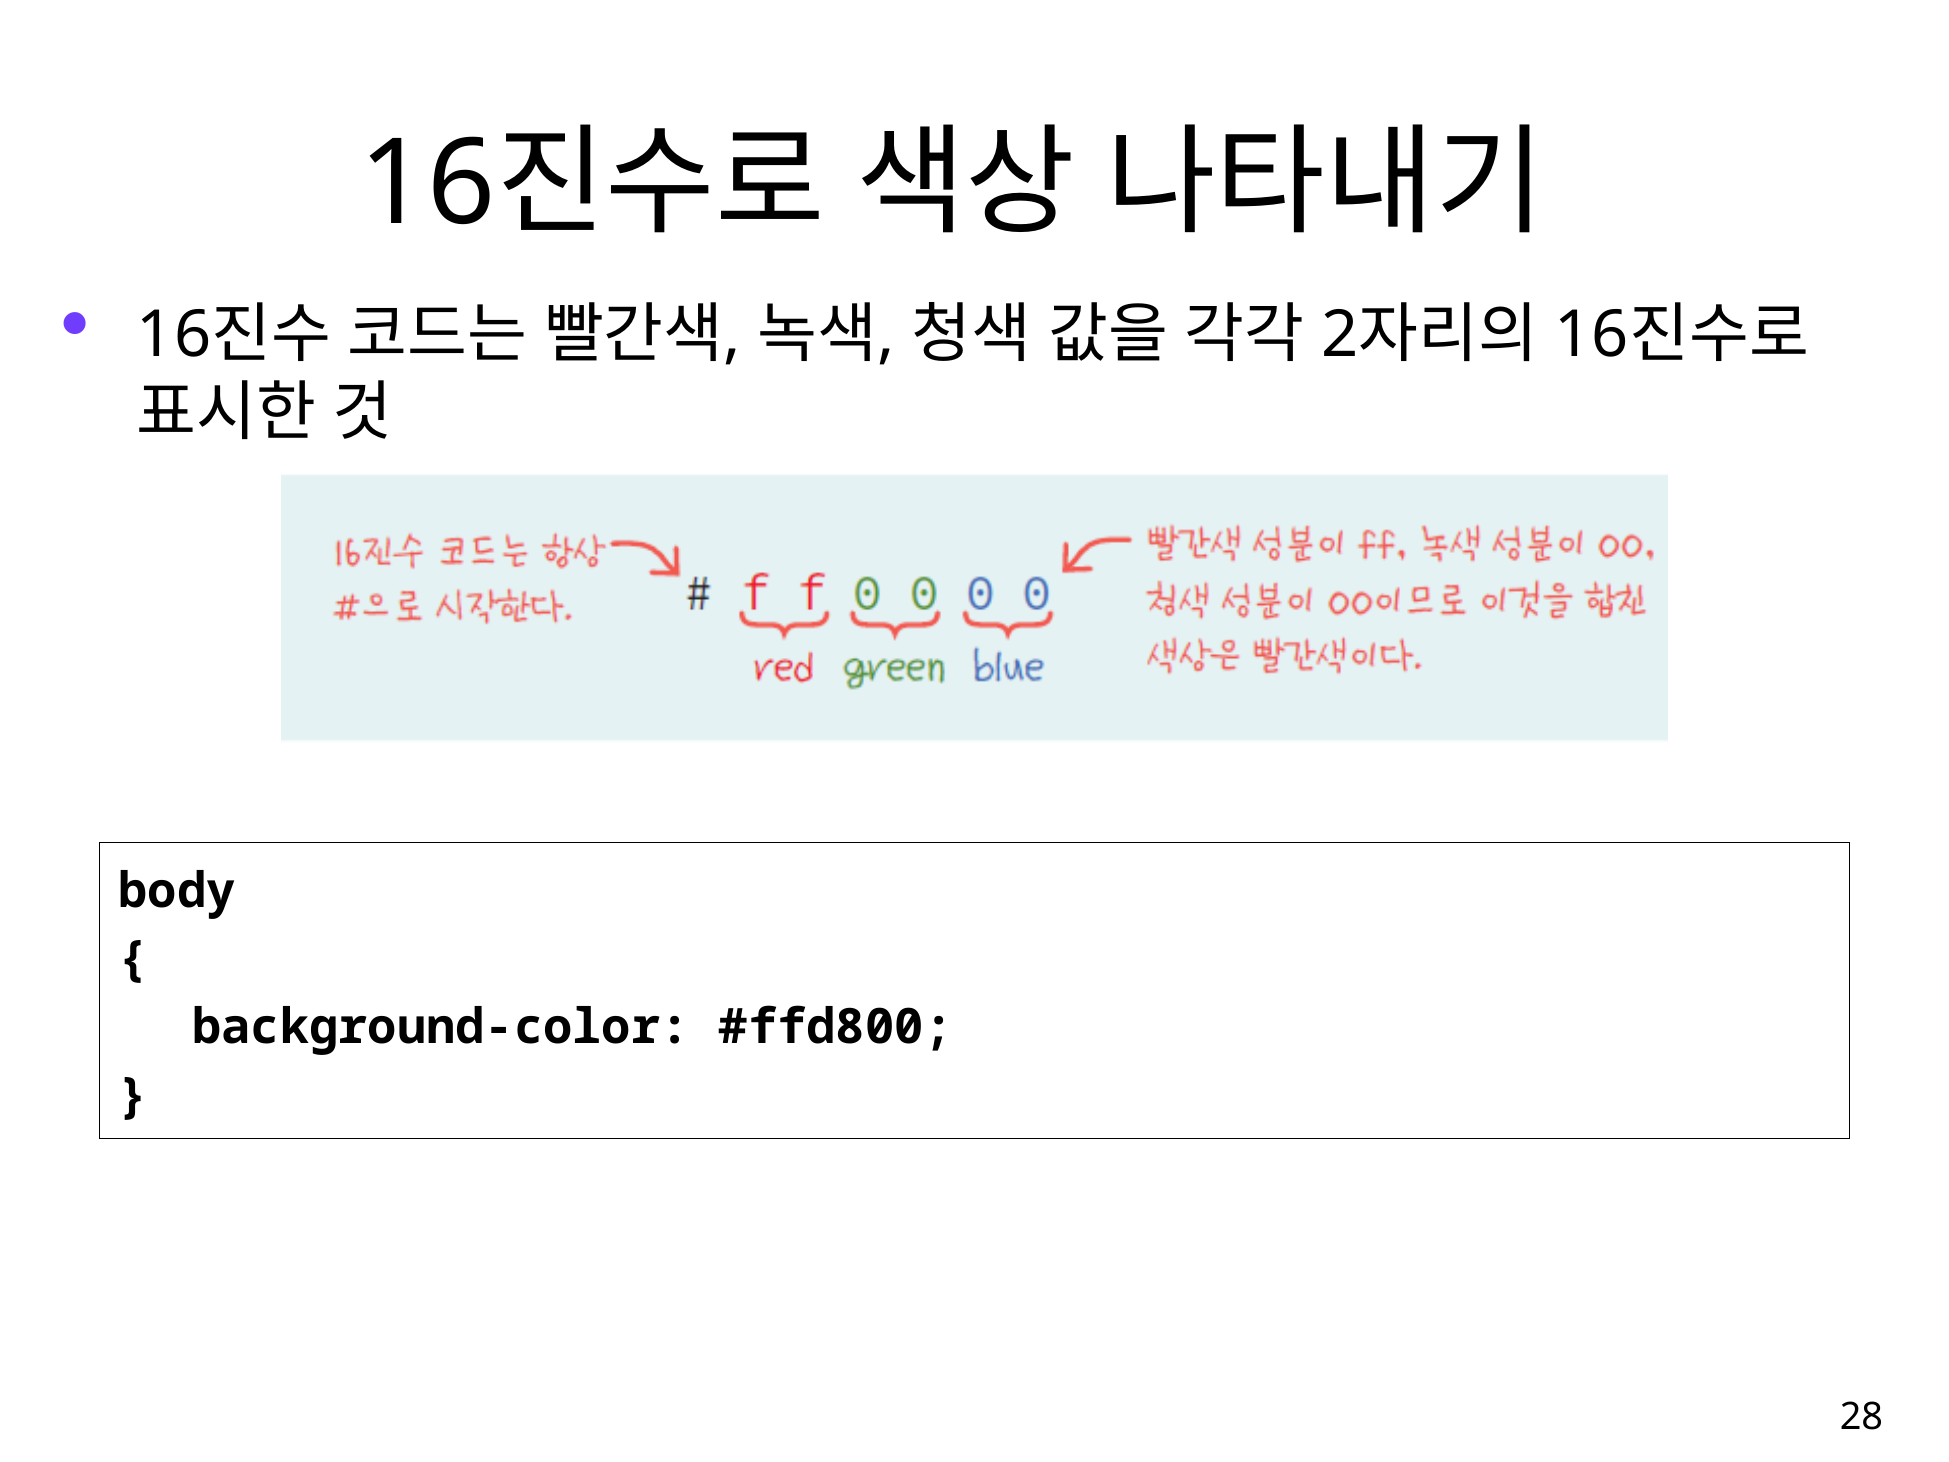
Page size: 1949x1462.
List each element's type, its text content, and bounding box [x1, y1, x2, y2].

slide_number <숫자> [1496, 1372, 1899, 1462]
title 16진수로 색상 나타내기 [156, 92, 1749, 255]
list 16진수 코드는 빨간색, 녹색, 청색 값을 각각 2자리의 16진수로 표시한 것 [48, 284, 1897, 1343]
text_box body { background-color: #ffd800; } [99, 842, 1850, 1139]
picture [281, 459, 1668, 751]
